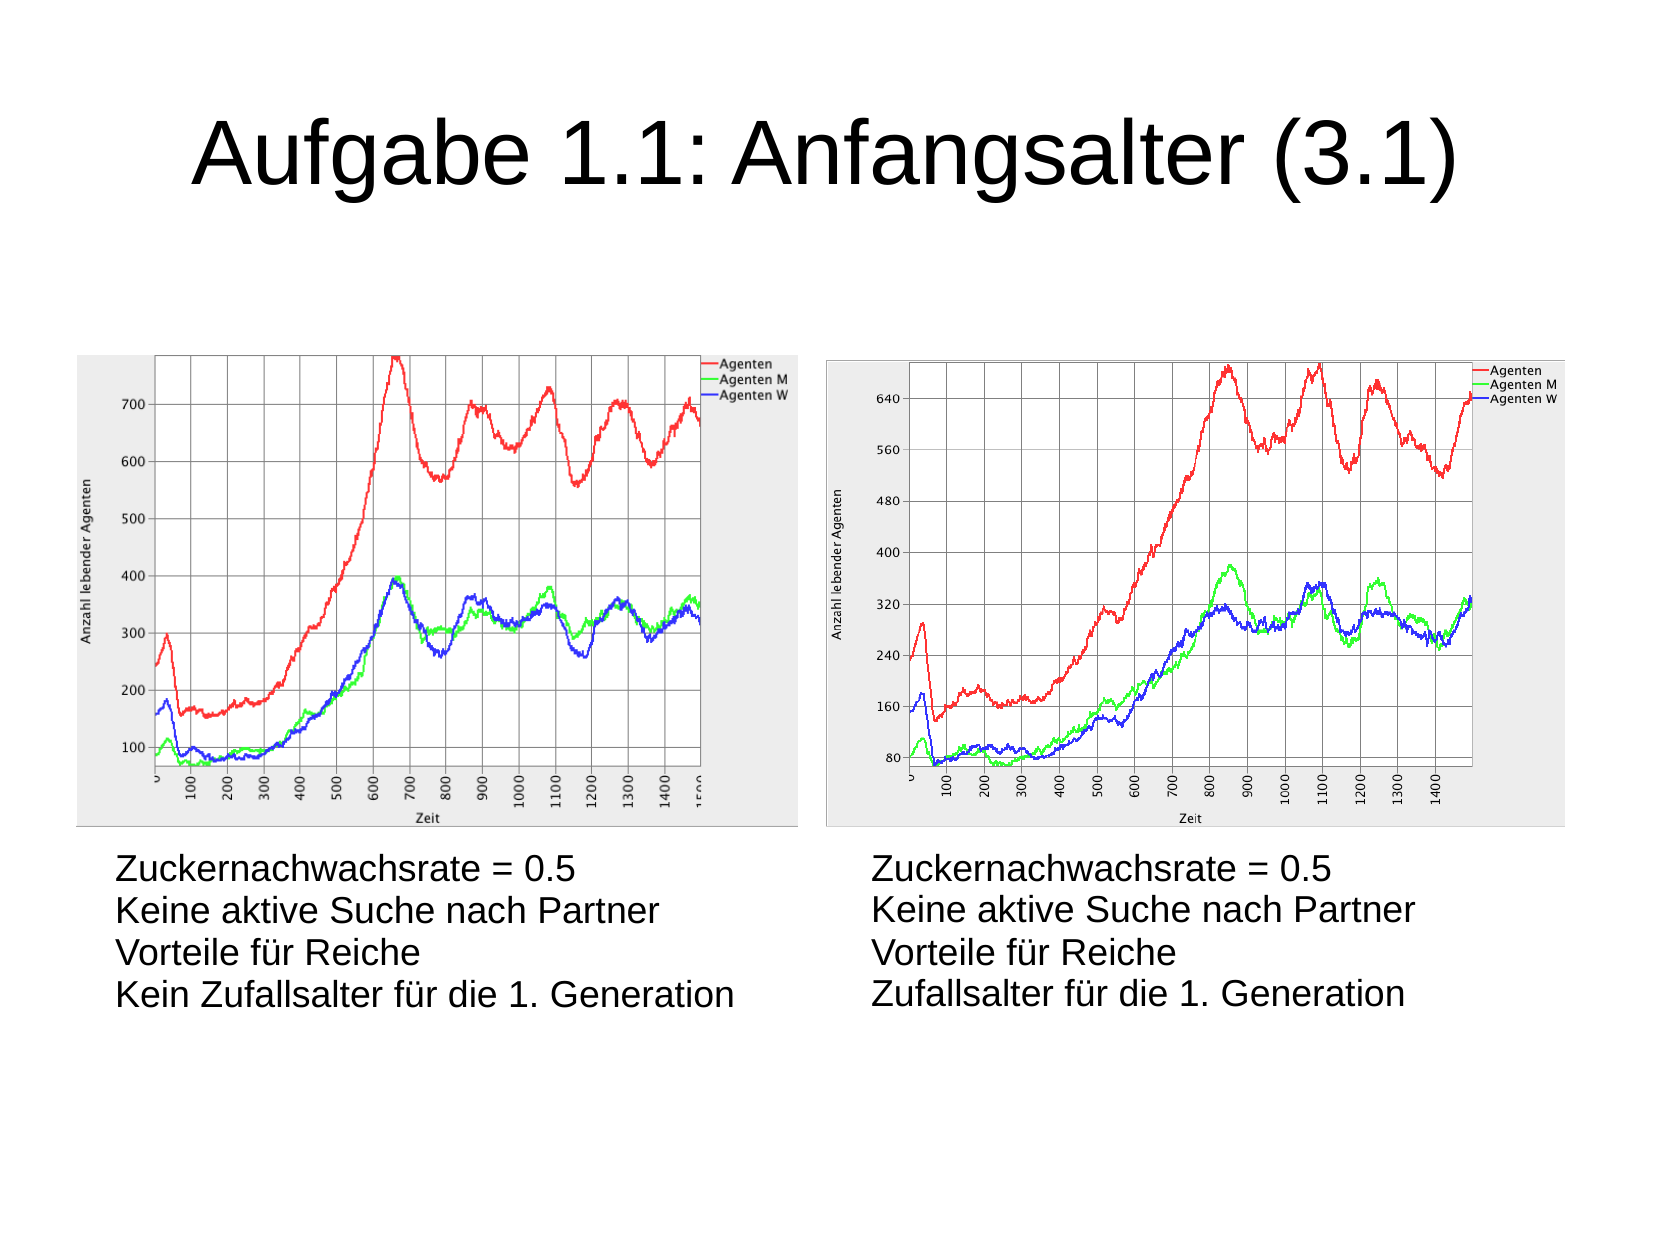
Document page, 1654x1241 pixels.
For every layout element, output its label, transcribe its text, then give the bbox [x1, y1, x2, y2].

picture [826, 360, 1565, 827]
text_box Zuckernachwachsrate = 0.5 Keine aktive Suche nach Partner Vorteile für Reiche Zufallsalter für die 1. Generation [856, 839, 1506, 1023]
picture [76, 354, 798, 827]
text_box Zuckernachwachsrate = 0.5 Keine aktive Suche nach Partner Vorteile für Reiche Kein Zufallsalter für die 1. Generation [100, 839, 751, 1023]
title Aufgabe 1.1: Anfangsalter (3.1) [82, 56, 1571, 250]
